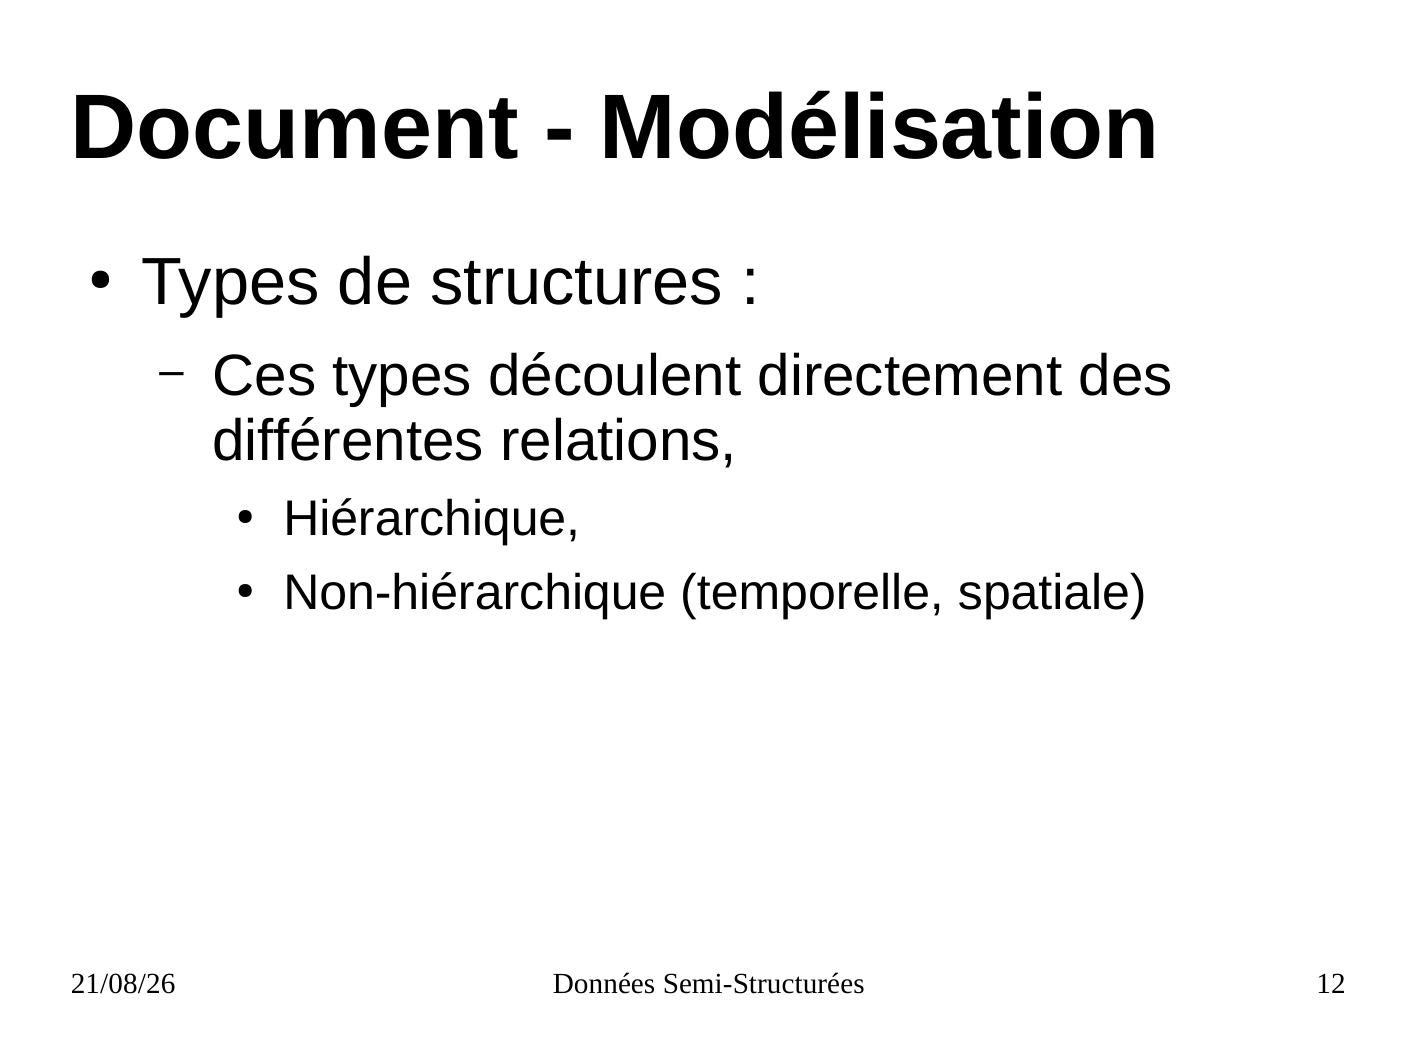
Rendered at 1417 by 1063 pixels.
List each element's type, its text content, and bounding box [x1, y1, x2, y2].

title Document - Modélisation [70, 42, 1346, 212]
list Types de structures : Ces types découlent directement des différentes relations, Hiérarchique, Non-hiérarchique (temporelle, spatiale) [70, 244, 1346, 925]
